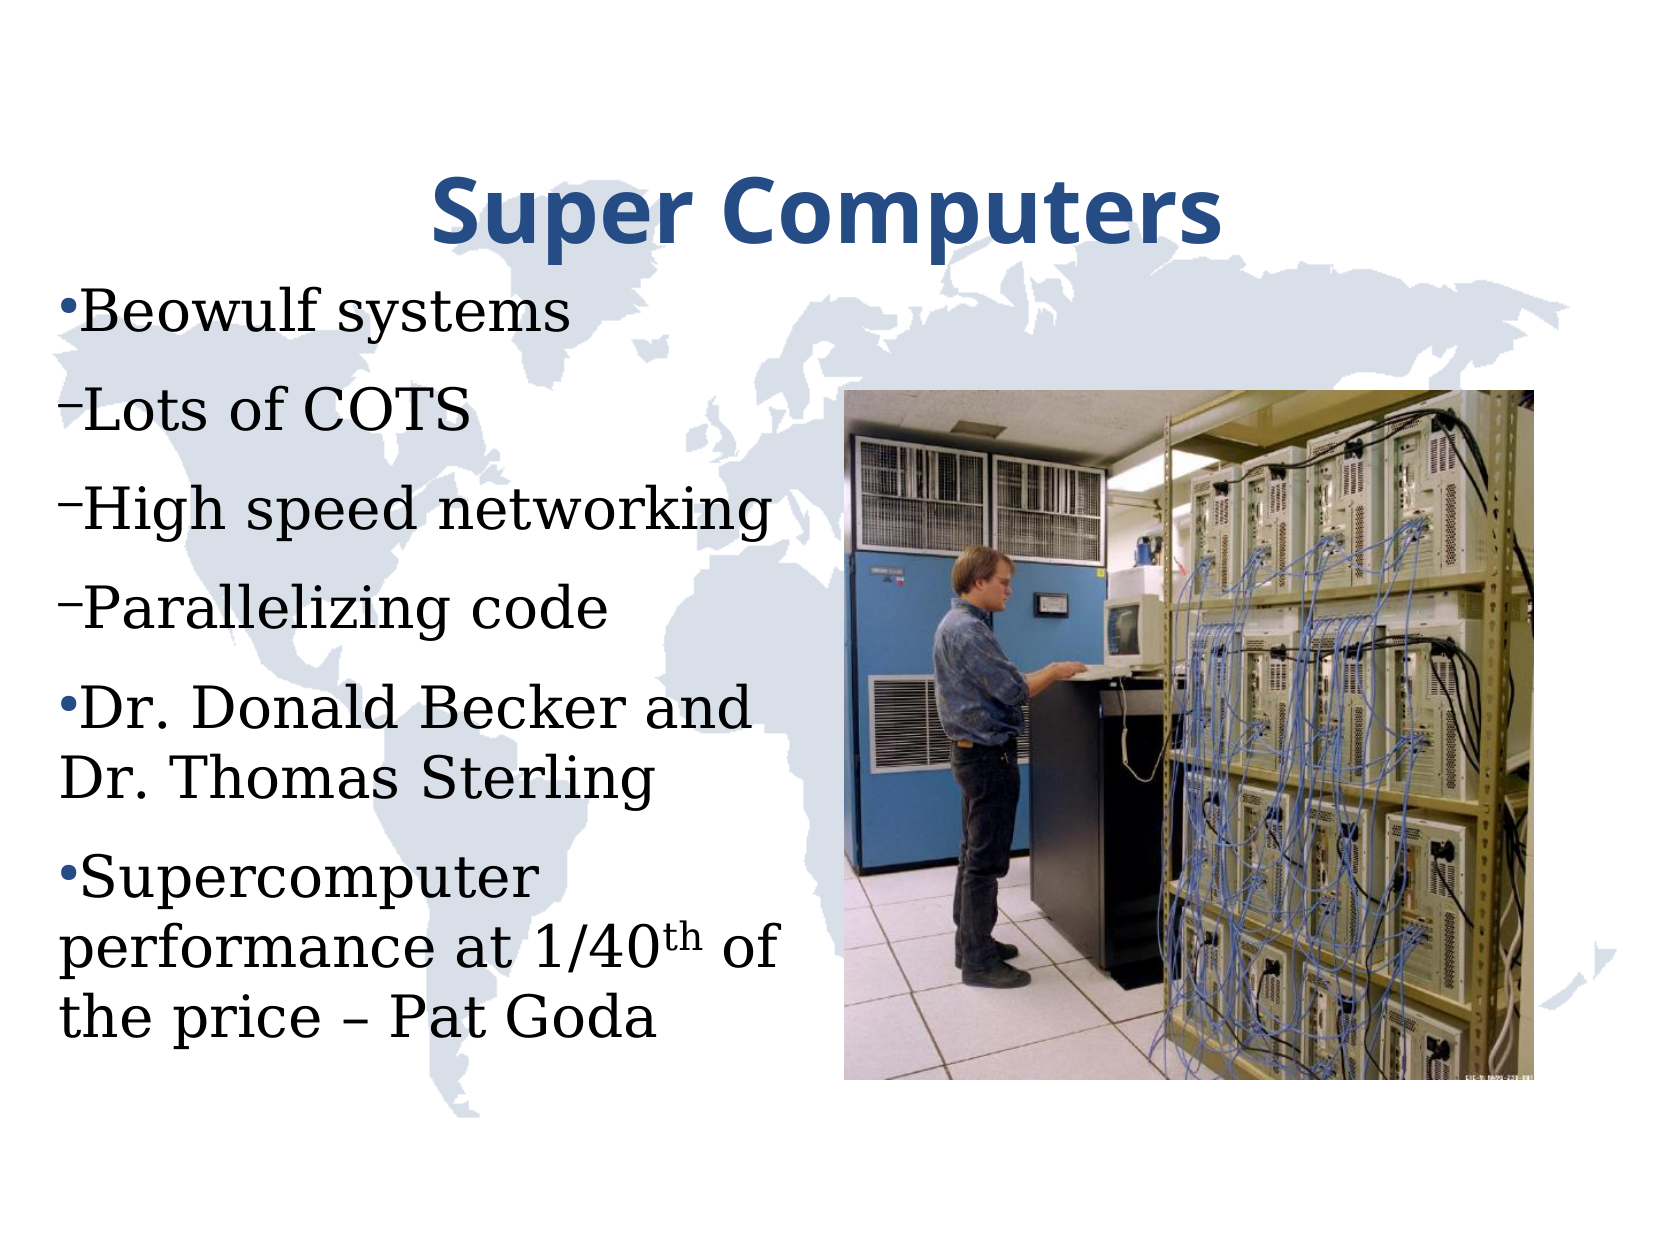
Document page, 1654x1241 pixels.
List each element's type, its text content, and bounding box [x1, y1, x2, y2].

picture [844, 390, 1534, 1080]
list Beowulf systems Lots of COTS High speed networking Parallelizing code Dr. Donald Becker and Dr. Thomas Sterling Supercomputer performance at 1/40th of the price – Pat Goda [58, 272, 811, 1241]
title Super Computers [121, 102, 1534, 310]
